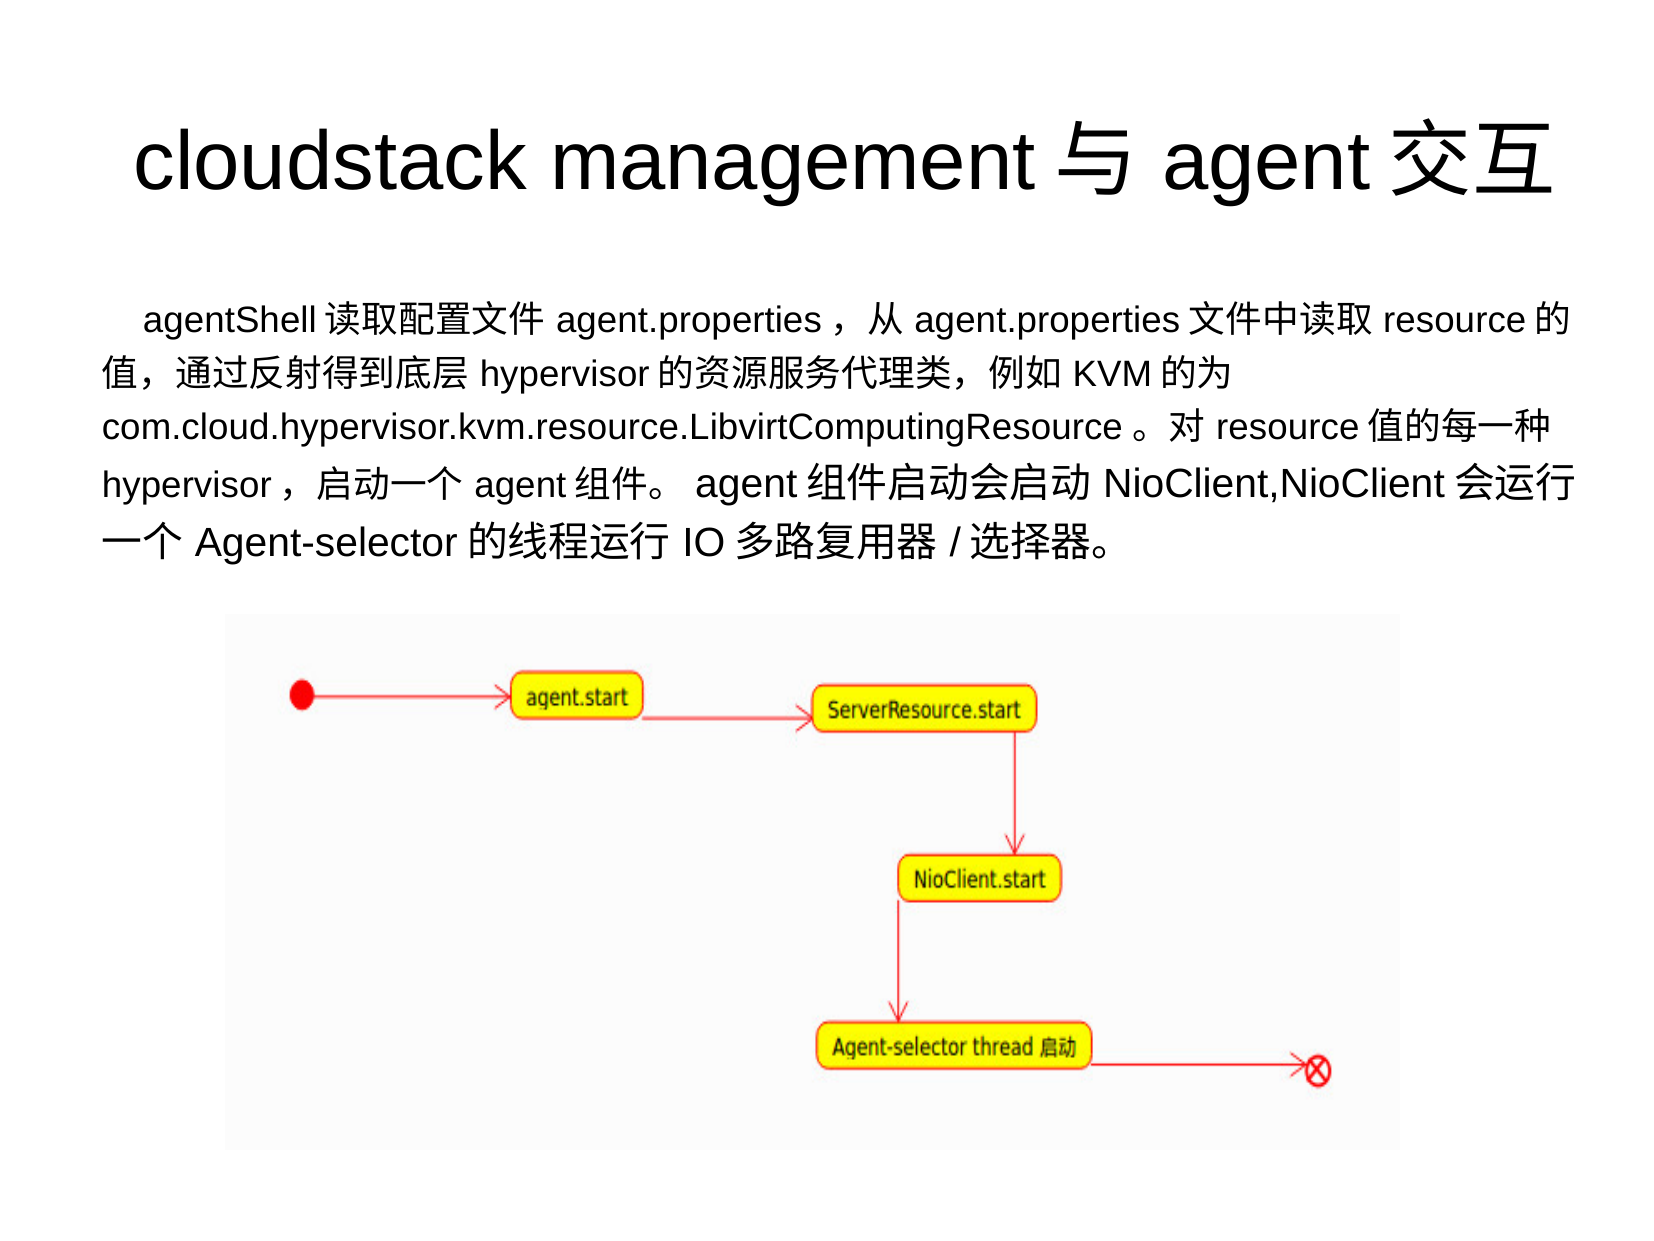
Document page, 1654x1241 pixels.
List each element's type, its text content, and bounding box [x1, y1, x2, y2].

title cloudstack management与agent交互 [82, 49, 1571, 257]
list agentShell读取配置文件agent.properties，从agent.properties文件中读取resource的值，通过反射得到底层hypervisor的资源服务代理类，例如KVM的为com.cloud.hypervisor.kvm.resource.LibvirtComputingResource。对resource值的每一种hypervisor，启动一个agent组件。agent组件启动会启动NioClient,NioClient会运行一个Agent-selector的线程运行IO多路复用器/选择器。 [101, 290, 1591, 571]
picture [225, 614, 1400, 1150]
